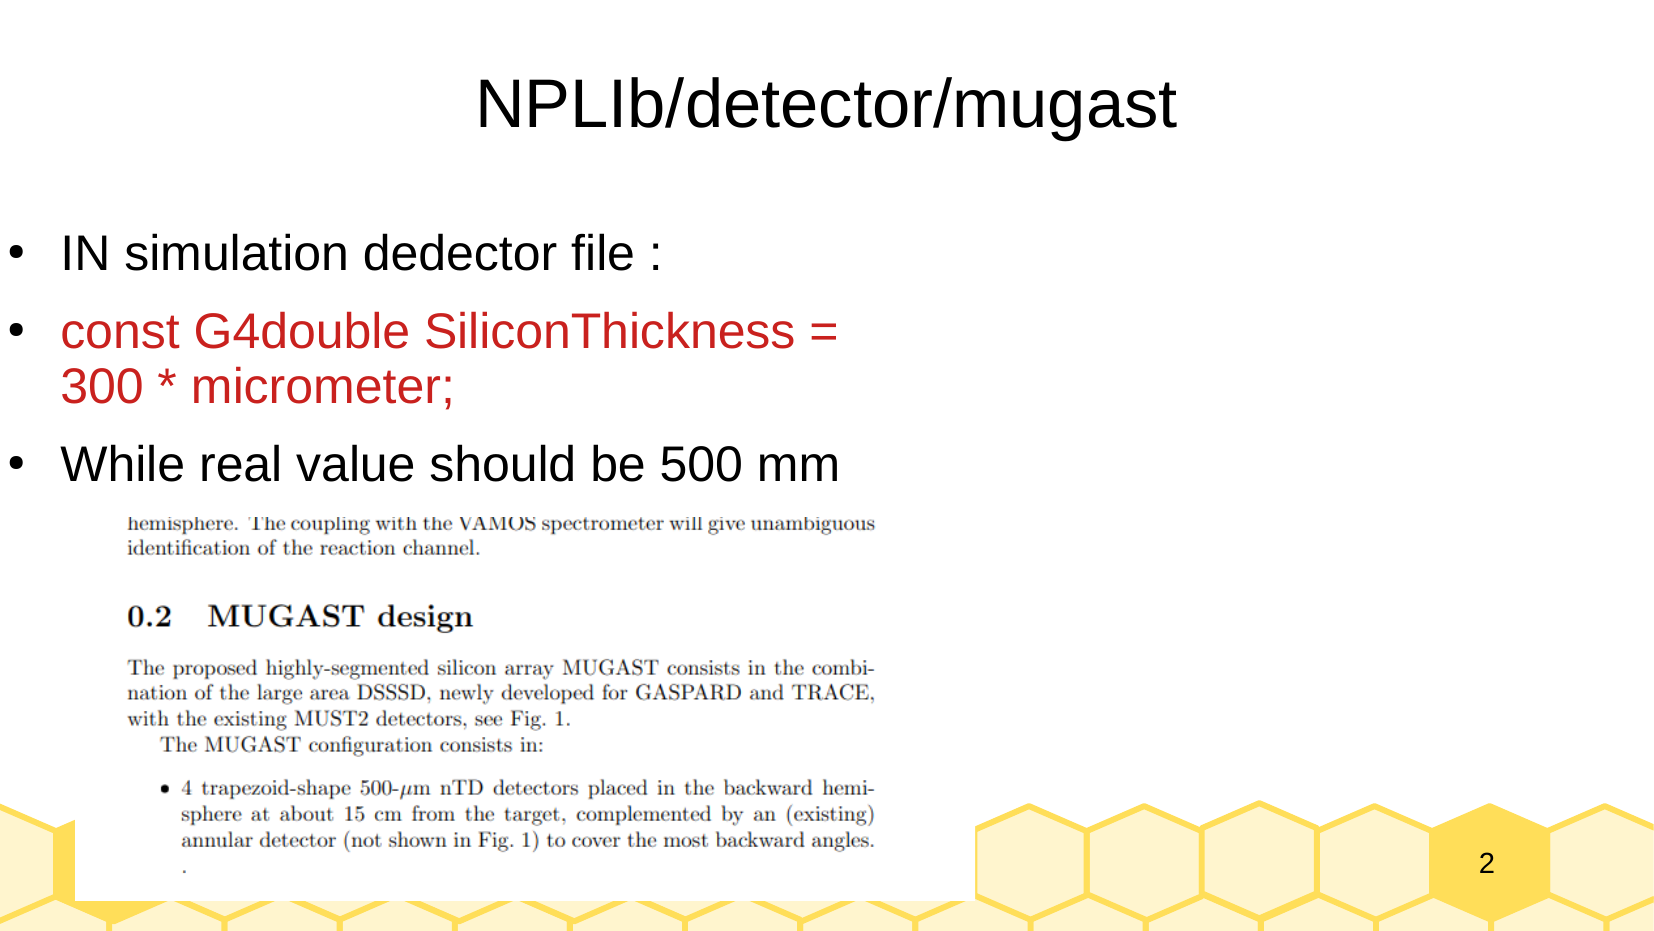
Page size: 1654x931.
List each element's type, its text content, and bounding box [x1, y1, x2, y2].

picture [75, 517, 976, 901]
list IN simulation dedector file : const G4double SiliconThickness = 300 * micrometer; While real value should be 500 mm [0, 225, 853, 757]
title NPLIb/detector/mugast [88, 29, 1565, 178]
